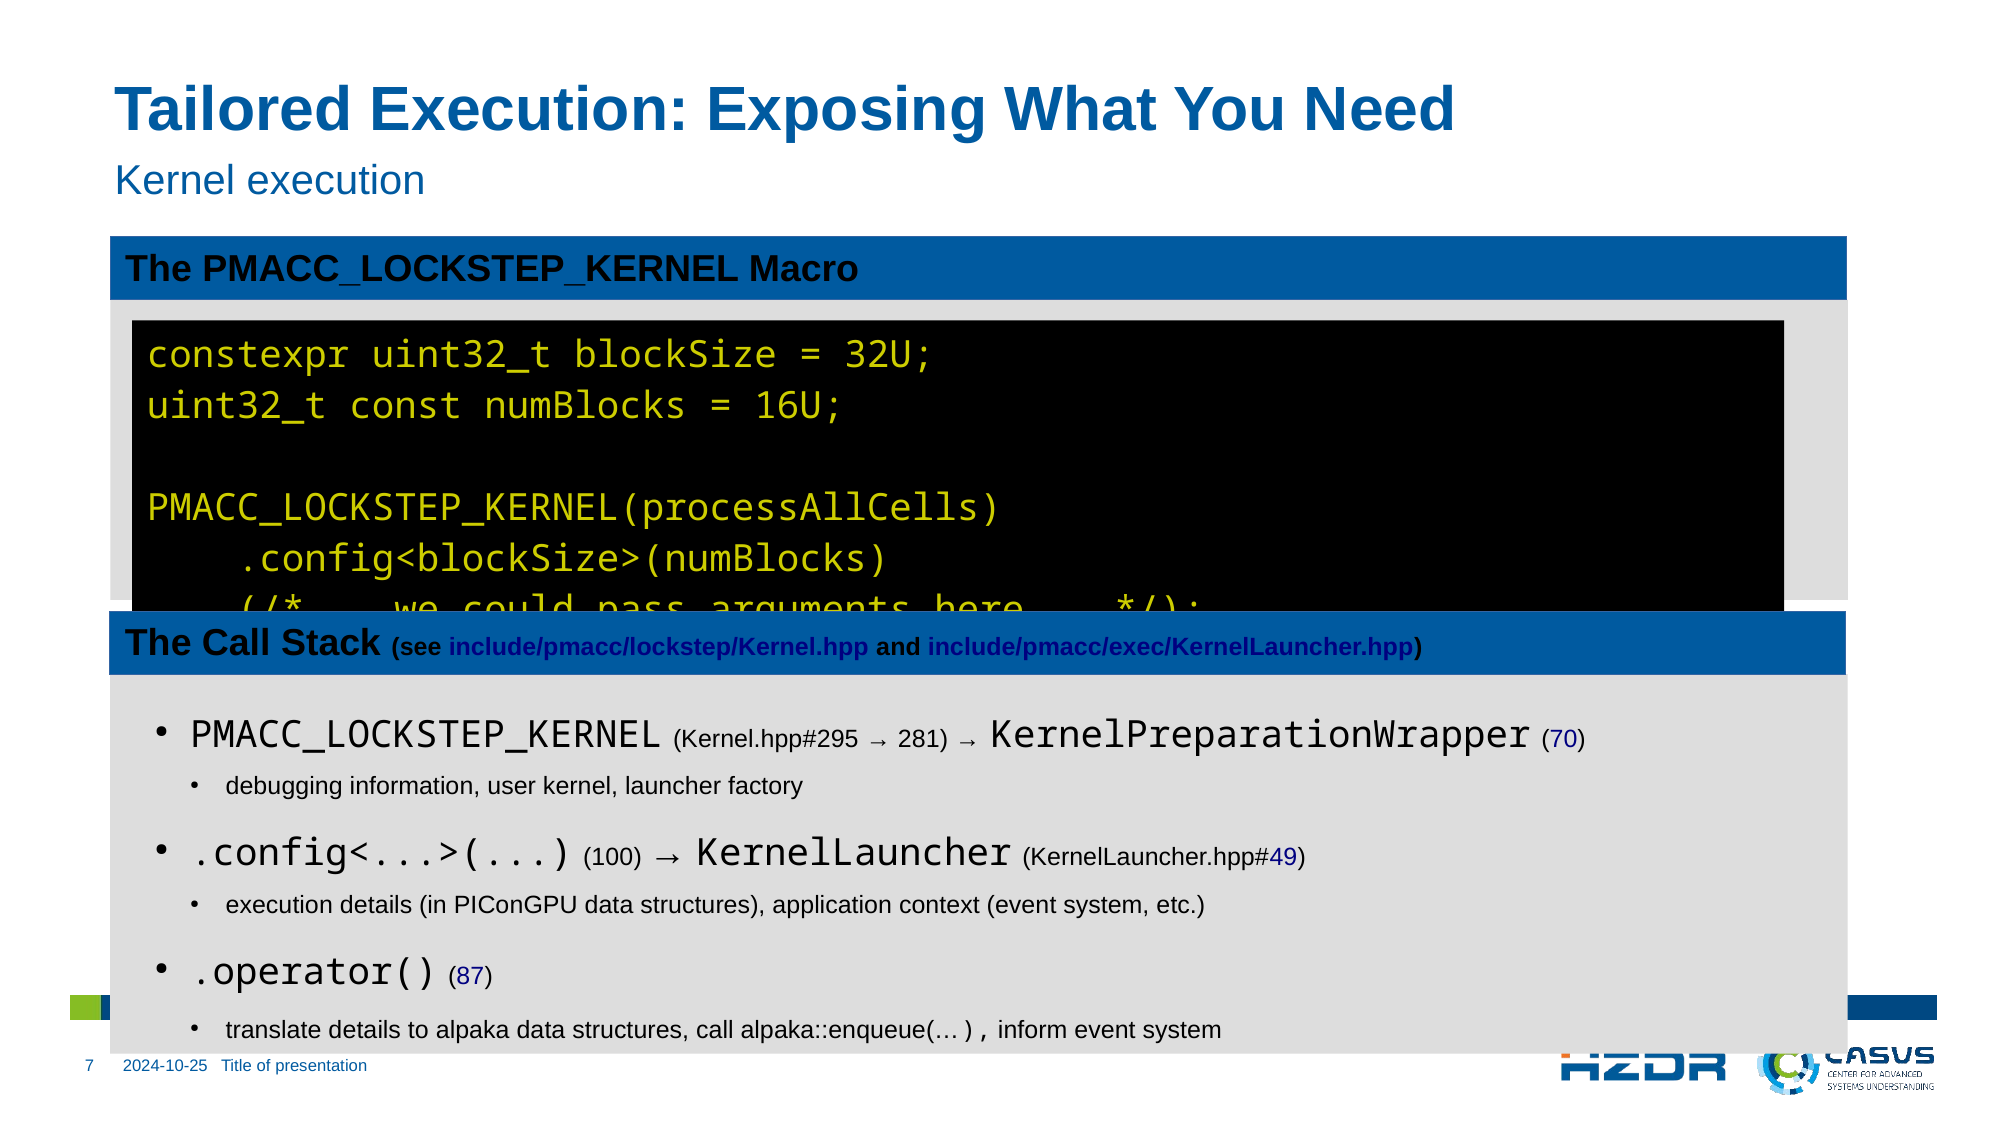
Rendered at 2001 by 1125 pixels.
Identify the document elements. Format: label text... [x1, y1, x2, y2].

picture [1560, 1054, 1726, 1081]
title Tailored Execution: Exposing What You Need [114, 80, 1934, 148]
slide_number 2024-10-25 [107, 1034, 208, 1095]
text_box PMACC_LOCKSTEP_KERNEL (Kernel.hpp#295 → 281) → KernelPreparationWrapper (70) debugging information, user kernel, launcher factory .config<...>(...) (100) → KernelLauncher (KernelLauncher.hpp#49) execution details (in PIConGPU data structures), application context (event system, etc.) .operator() (87) translate details to alpaka data structures, call alpaka::enqueue(…), inform event system [110, 674, 1848, 986]
text_box The PMACC_LOCKSTEP_KERNEL Macro [110, 236, 1847, 300]
text_box The Call Stack (see include/pmacc/lockstep/Kernel.hpp and include/pmacc/exec/KernelLauncher.hpp) [109, 611, 1846, 675]
picture [104, 995, 110, 1020]
text_box constexpr uint32_t blockSize = 32U; uint32_t const numBlocks = 16U; PMACC_LOCKSTEP_KERNEL(processAllCells) .config<blockSize>(numBlocks) (/*... we could pass arguments here... */); [132, 320, 1785, 583]
picture [70, 995, 101, 1020]
text_box [110, 299, 1848, 600]
picture [1848, 995, 1937, 1020]
picture [1757, 1032, 1934, 1095]
text_box Kernel execution [114, 152, 1267, 208]
